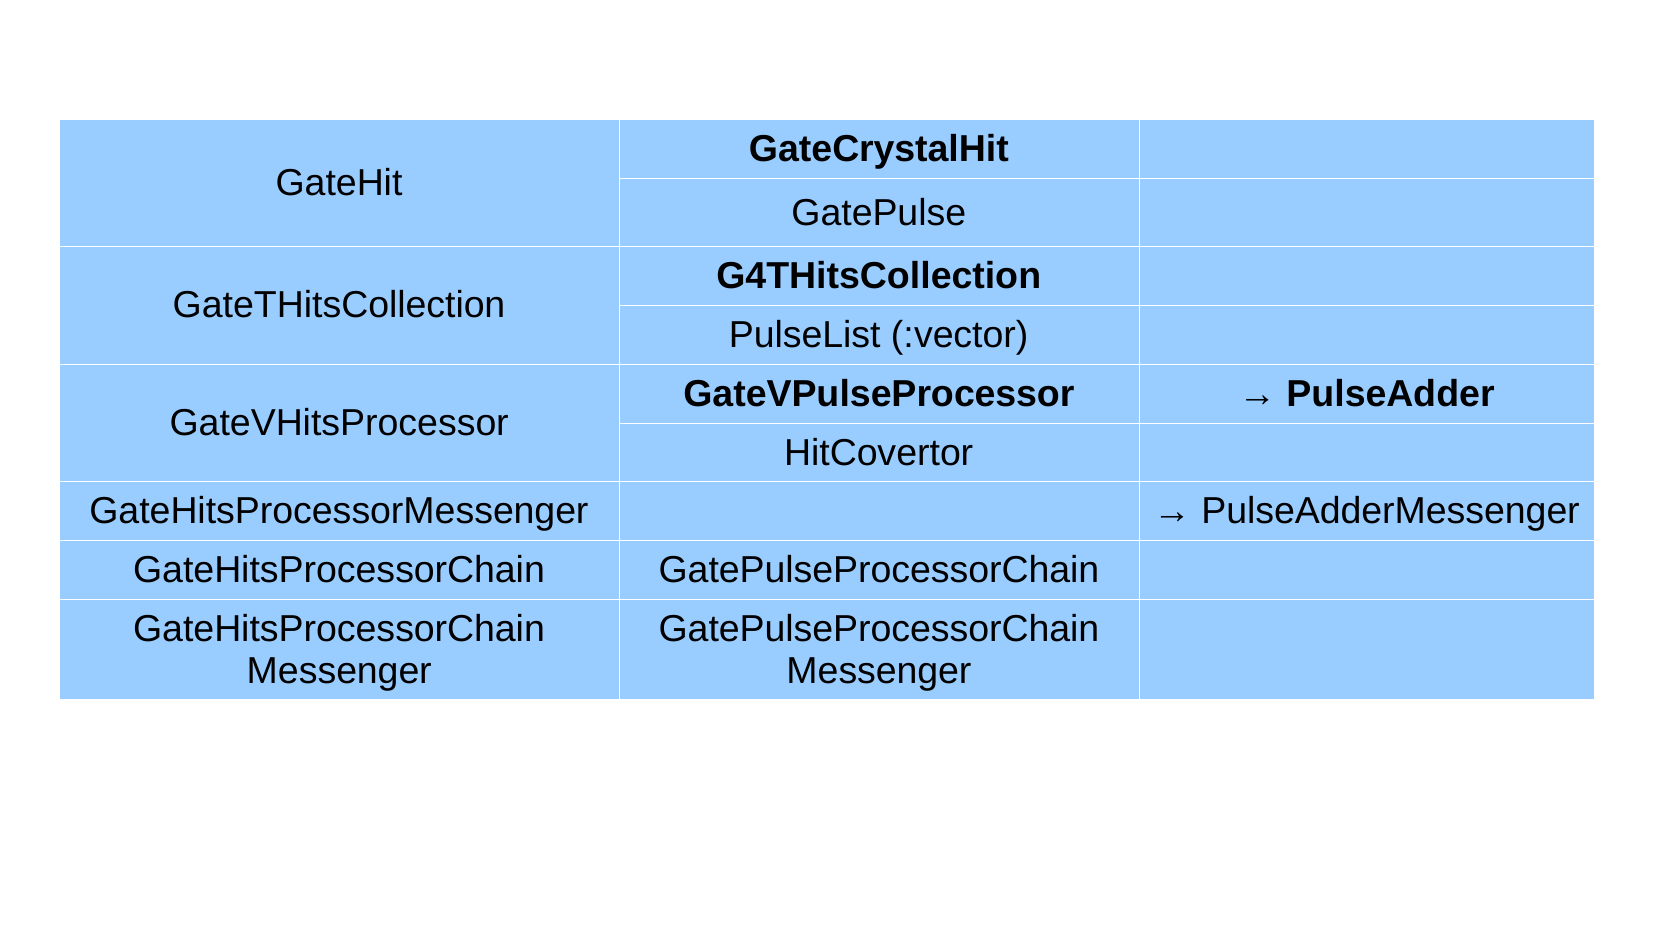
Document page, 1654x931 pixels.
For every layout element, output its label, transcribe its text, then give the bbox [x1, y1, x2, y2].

table_cell GateTHitsCollection [60, 247, 619, 364]
table_cell [1140, 247, 1594, 305]
table_cell GateHitsProcessorChain [60, 541, 619, 599]
table_cell GatePulseProcessorChain Messenger [620, 600, 1139, 699]
table_cell HitCovertor [620, 424, 1139, 481]
table_cell GateHitsProcessorMessenger [60, 482, 619, 540]
table_cell G4THitsCollection [620, 247, 1139, 305]
table_cell [620, 482, 1139, 540]
table_cell → PulseAdder [1140, 365, 1594, 423]
table_cell GateVPulseProcessor [620, 365, 1139, 423]
table_header [1140, 120, 1594, 178]
table_cell GatePulseProcessorChain [620, 541, 1139, 599]
table_cell PulseList (:vector) [620, 306, 1139, 364]
table_cell GatePulse [620, 179, 1139, 246]
table_cell GateHitsProcessorChain Messenger [60, 600, 619, 699]
table_header GateHit [60, 120, 619, 246]
table_cell [1140, 600, 1594, 699]
table_cell [1140, 541, 1594, 599]
table_cell [1140, 424, 1594, 481]
table_cell GateVHitsProcessor [60, 365, 619, 481]
table_cell [1140, 179, 1594, 246]
table_cell [1140, 306, 1594, 364]
table_cell → PulseAdderMessenger [1140, 482, 1594, 540]
table_header GateCrystalHit [620, 120, 1139, 178]
